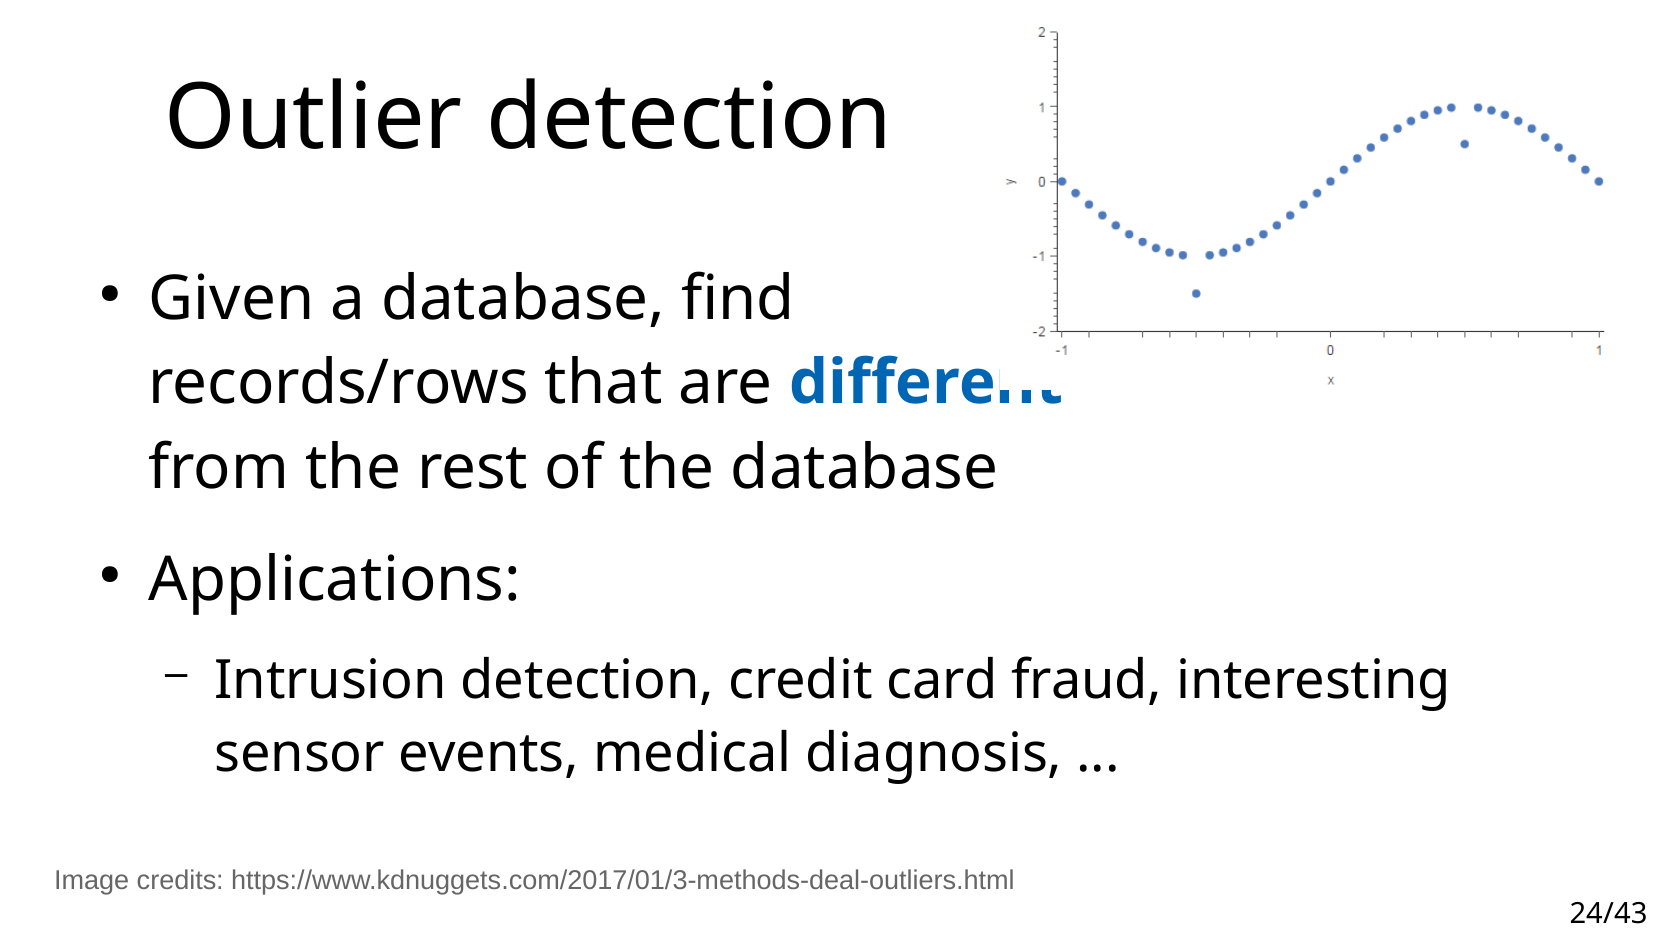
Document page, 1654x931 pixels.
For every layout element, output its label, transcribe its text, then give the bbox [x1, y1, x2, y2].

list Given a database, find records/rows that are different from the rest of the database Applications: Intrusion detection, credit card fraud, interesting sensor events, medical diagnosis, ... [82, 253, 1571, 793]
text_box Image credits: https://www.kdnuggets.com/2017/01/3-methods-deal-outliers.html [39, 857, 1156, 915]
title Outlier detection [82, 1, 976, 226]
picture [1000, 14, 1613, 391]
